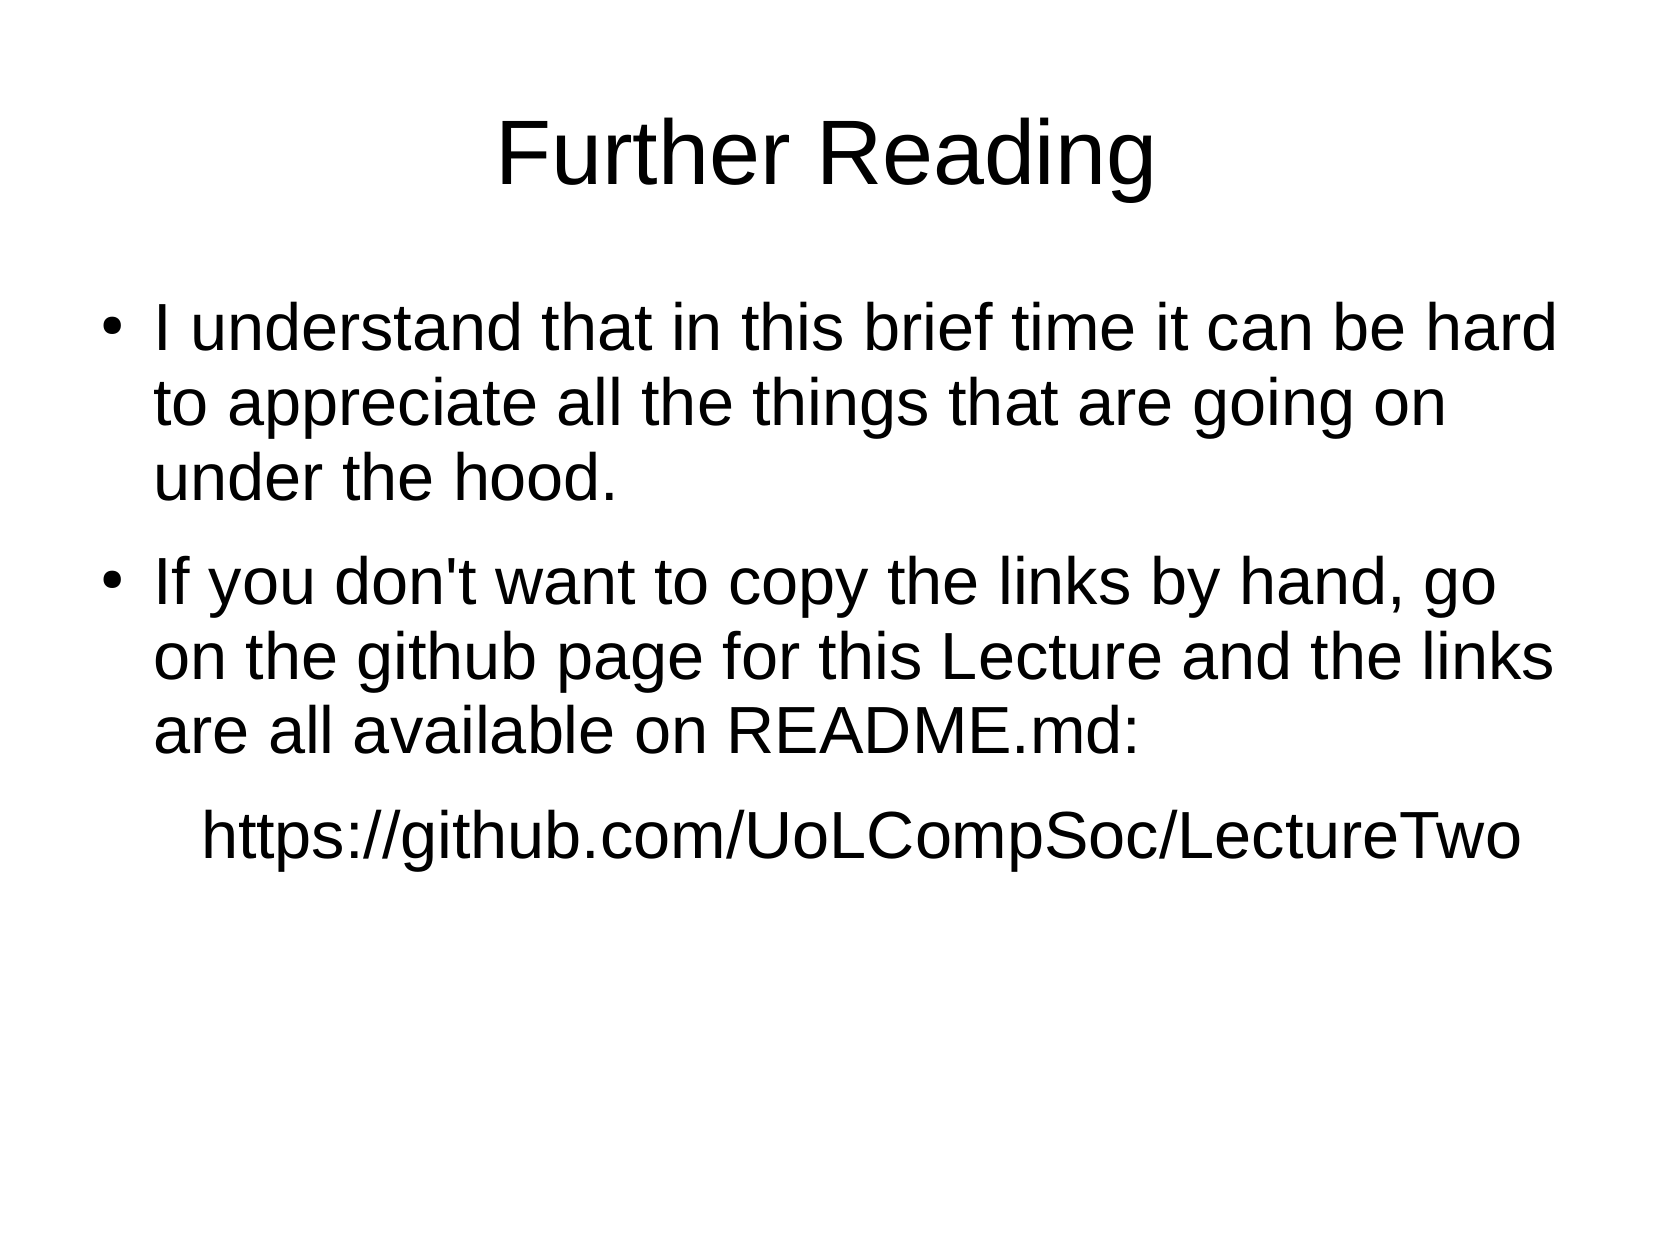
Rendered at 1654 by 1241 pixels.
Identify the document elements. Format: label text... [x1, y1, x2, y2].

title Further Reading [82, 49, 1571, 257]
list I understand that in this brief time it can be hard to appreciate all the things that are going on under the hood. If you don't want to copy the links by hand, go on the github page for this Lecture and the links are all available on README.md: https://github.com/UoLCompSoc/LectureTwo [82, 290, 1571, 1010]
